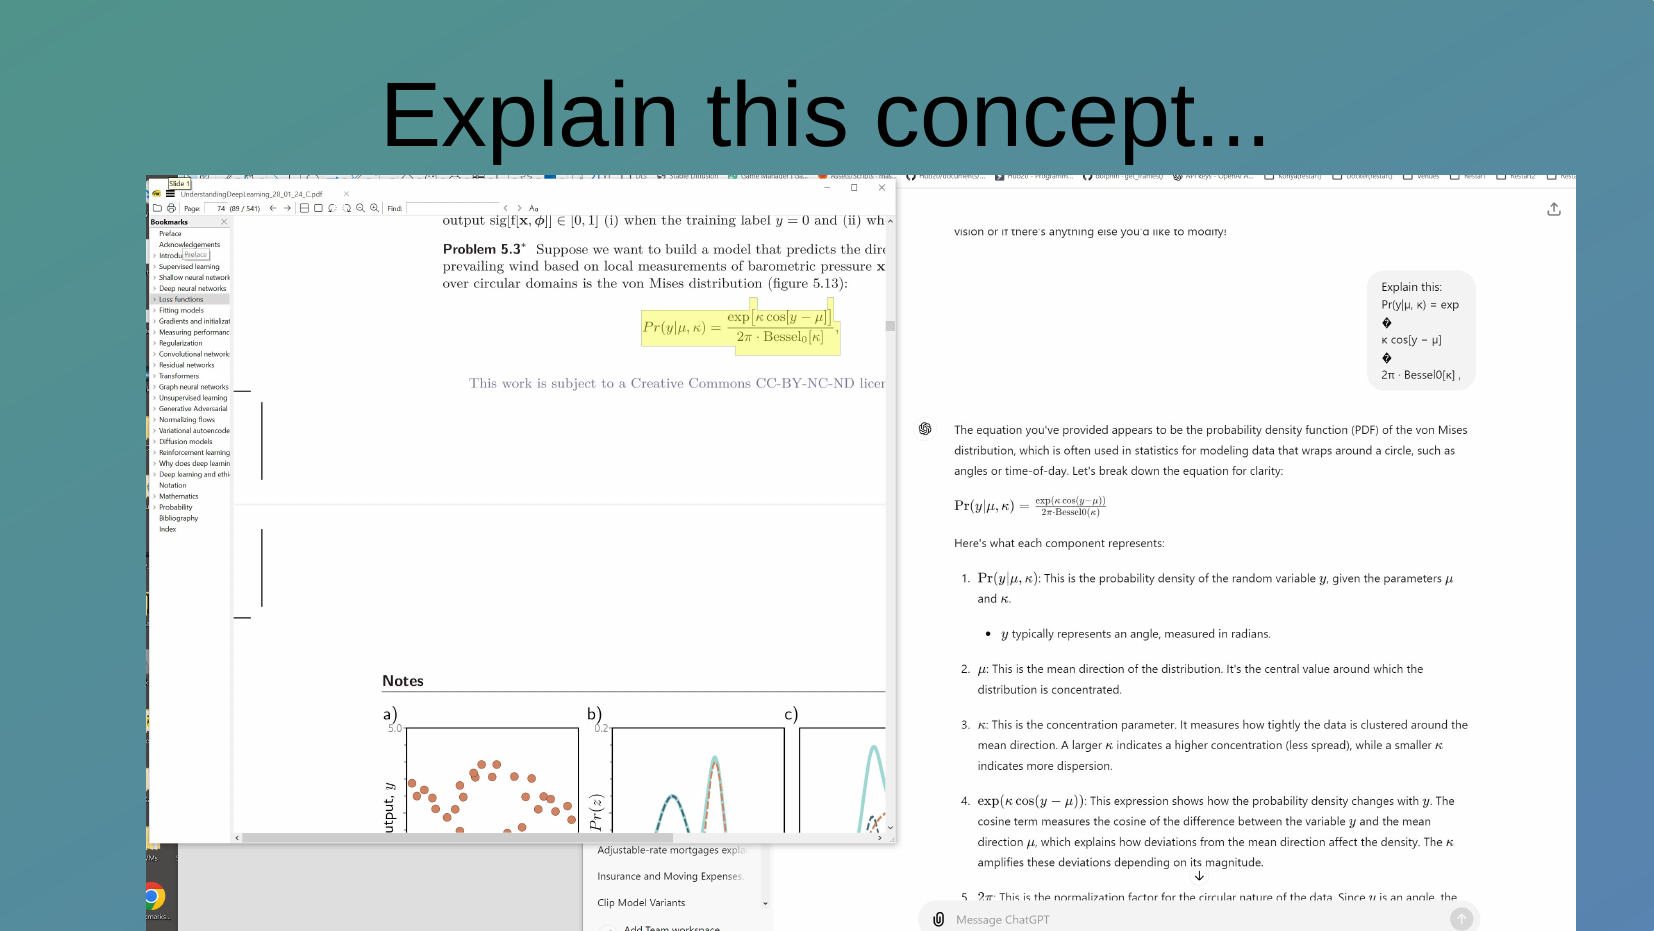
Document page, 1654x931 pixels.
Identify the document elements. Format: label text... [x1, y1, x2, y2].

title Explain this concept... [82, 37, 1571, 193]
picture [146, 175, 1576, 931]
